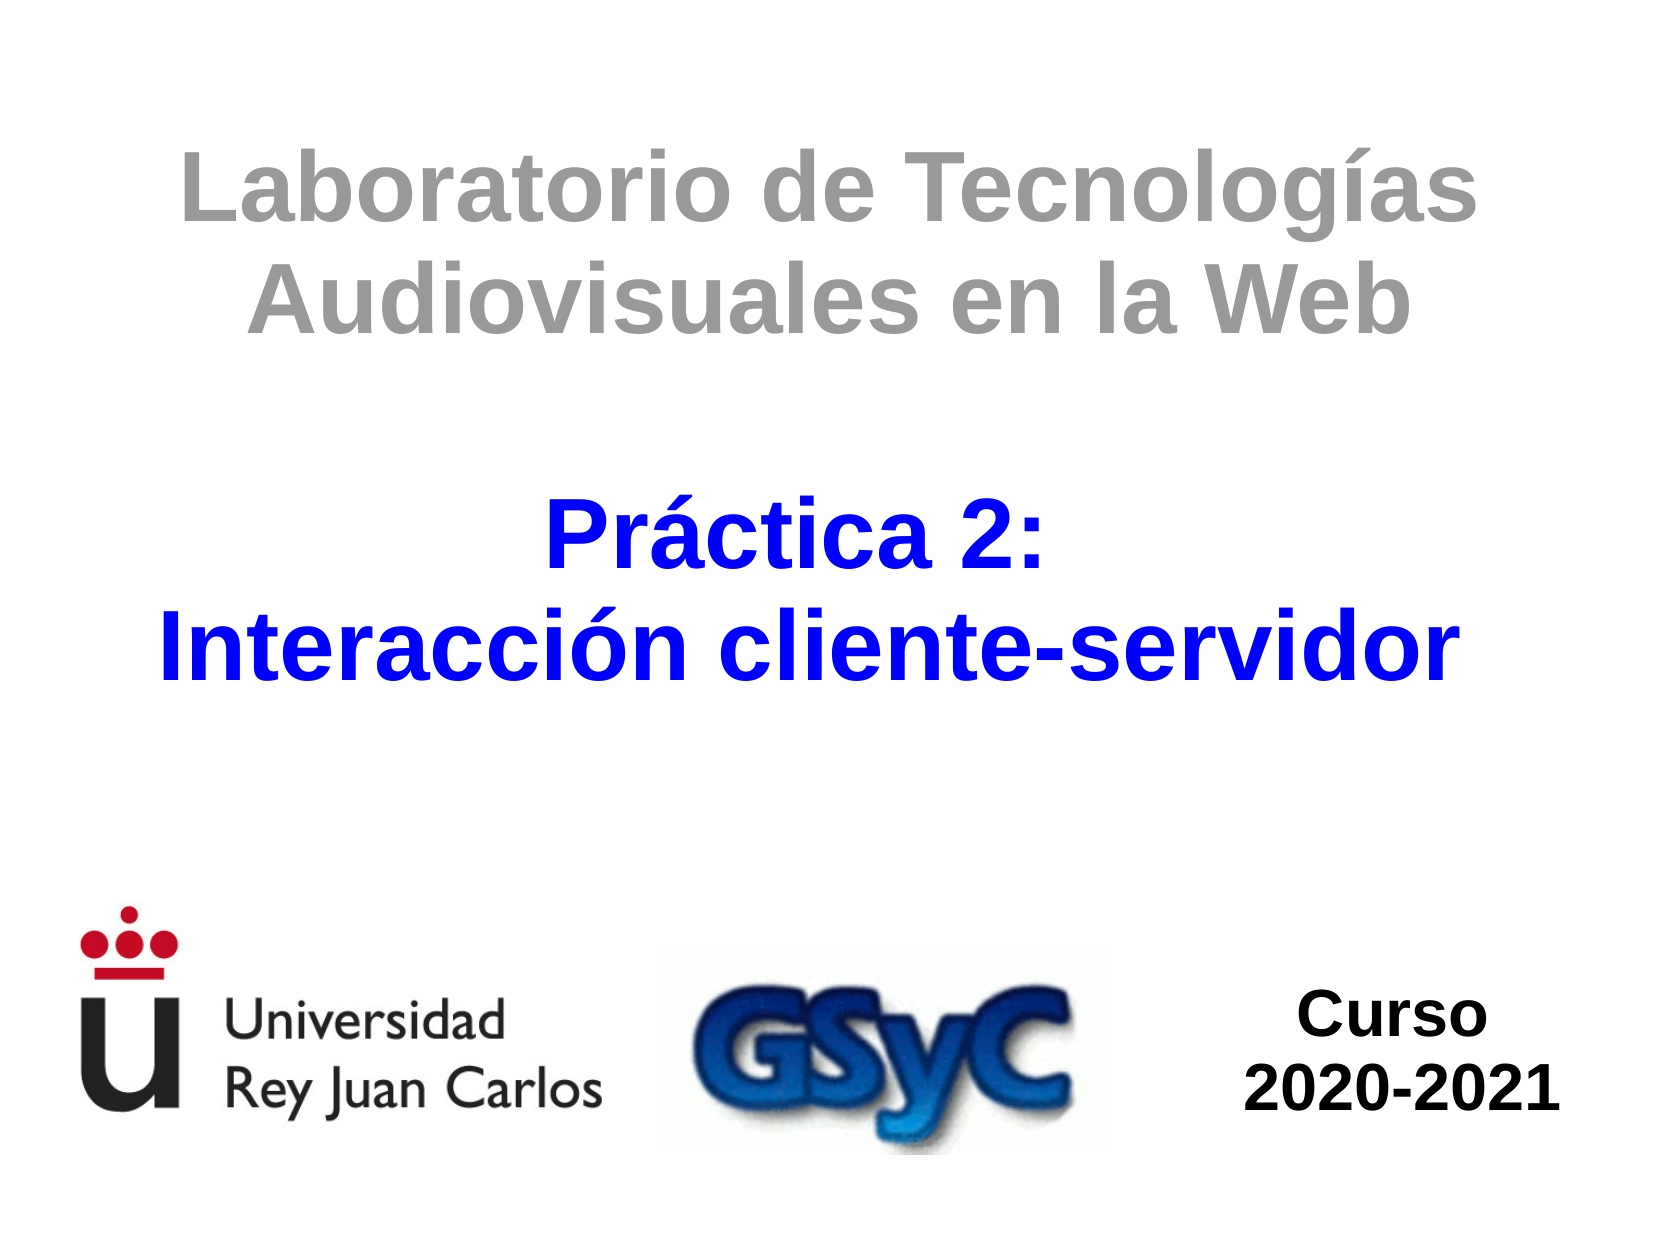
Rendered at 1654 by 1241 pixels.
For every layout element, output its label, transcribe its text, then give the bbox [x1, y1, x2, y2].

title Práctica 2: Interacción cliente-servidor [135, 478, 1486, 702]
title Laboratorio de Tecnologías Audiovisuales en la Web [144, 75, 1516, 411]
title Curso 2020-2021 [1200, 975, 1606, 1126]
picture [46, 884, 631, 1141]
picture [653, 944, 1111, 1156]
